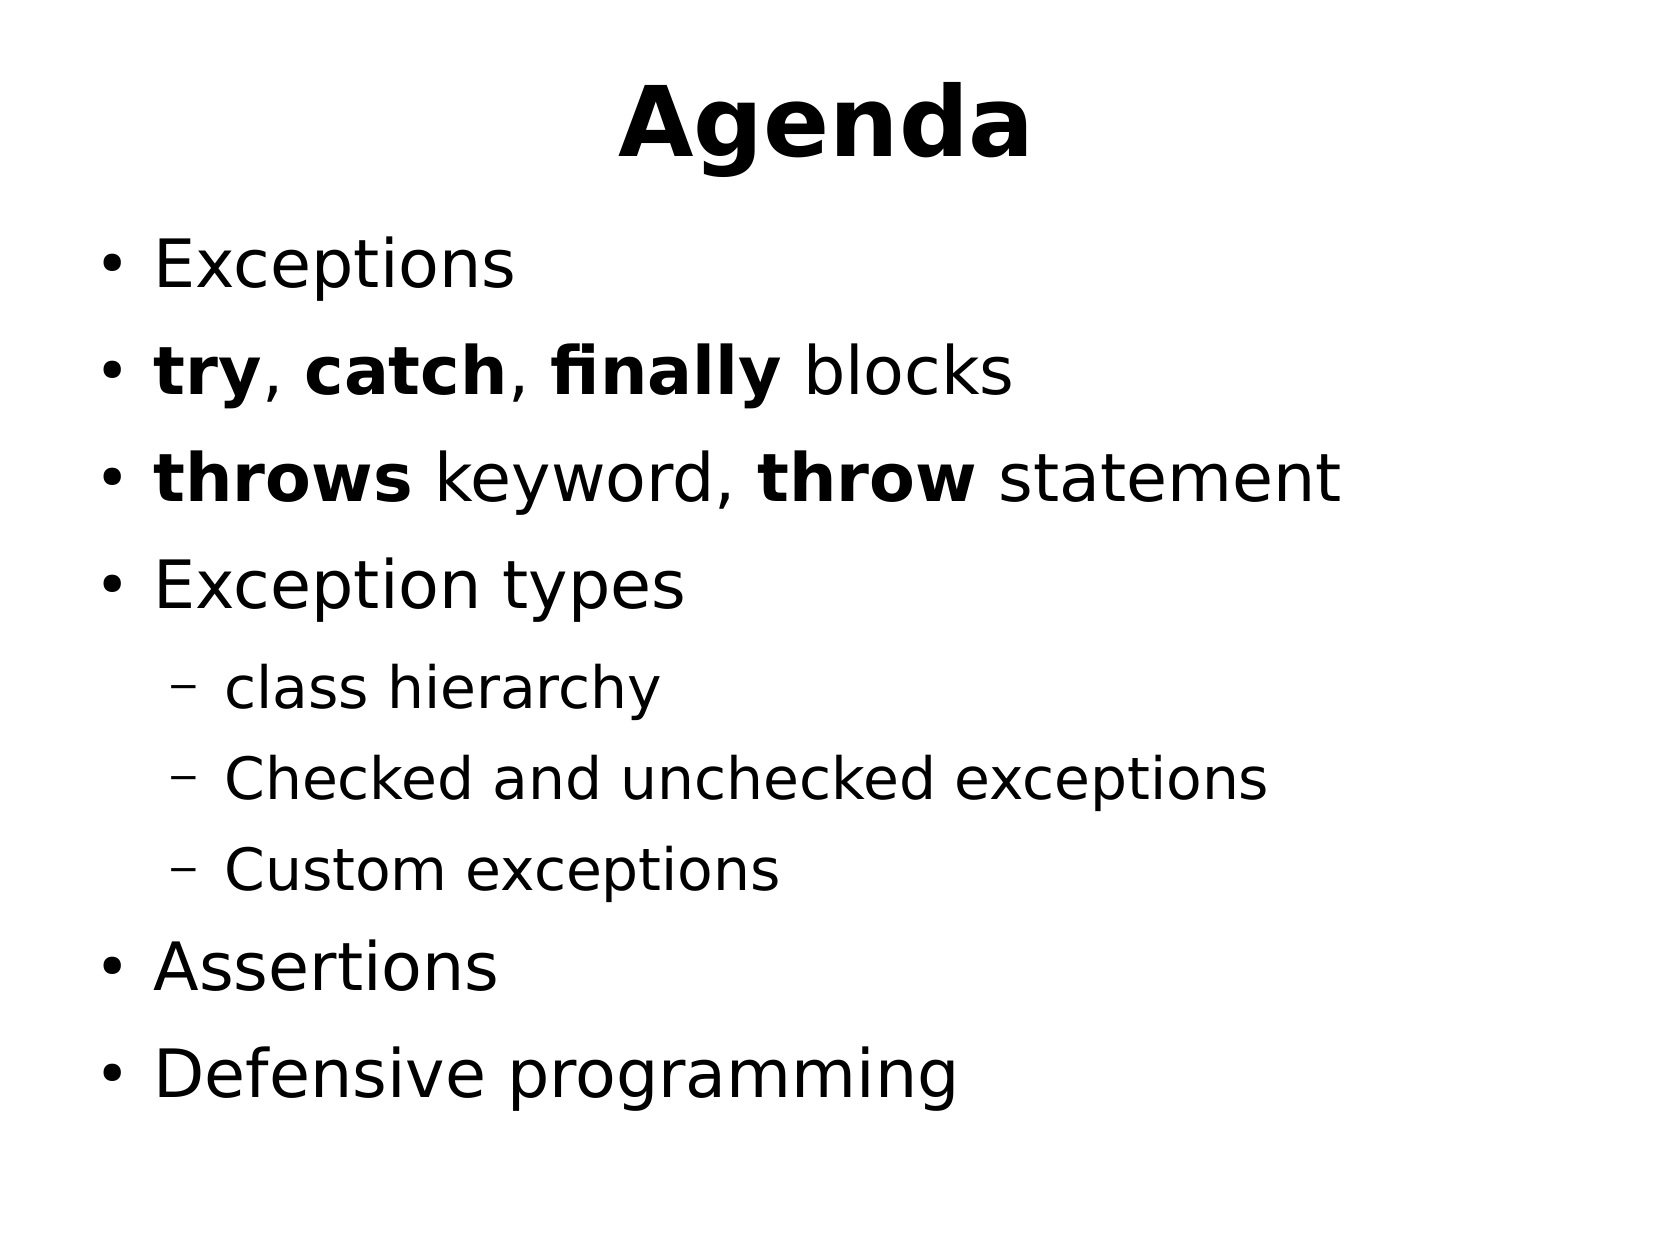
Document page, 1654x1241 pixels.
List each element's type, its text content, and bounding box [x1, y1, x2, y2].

title Agenda [82, 49, 1571, 196]
list Exceptions try, catch, finally blocks throws keyword, throw statement Exception types class hierarchy Checked and unchecked exceptions Custom exceptions Assertions Defensive programming [82, 225, 1538, 1186]
